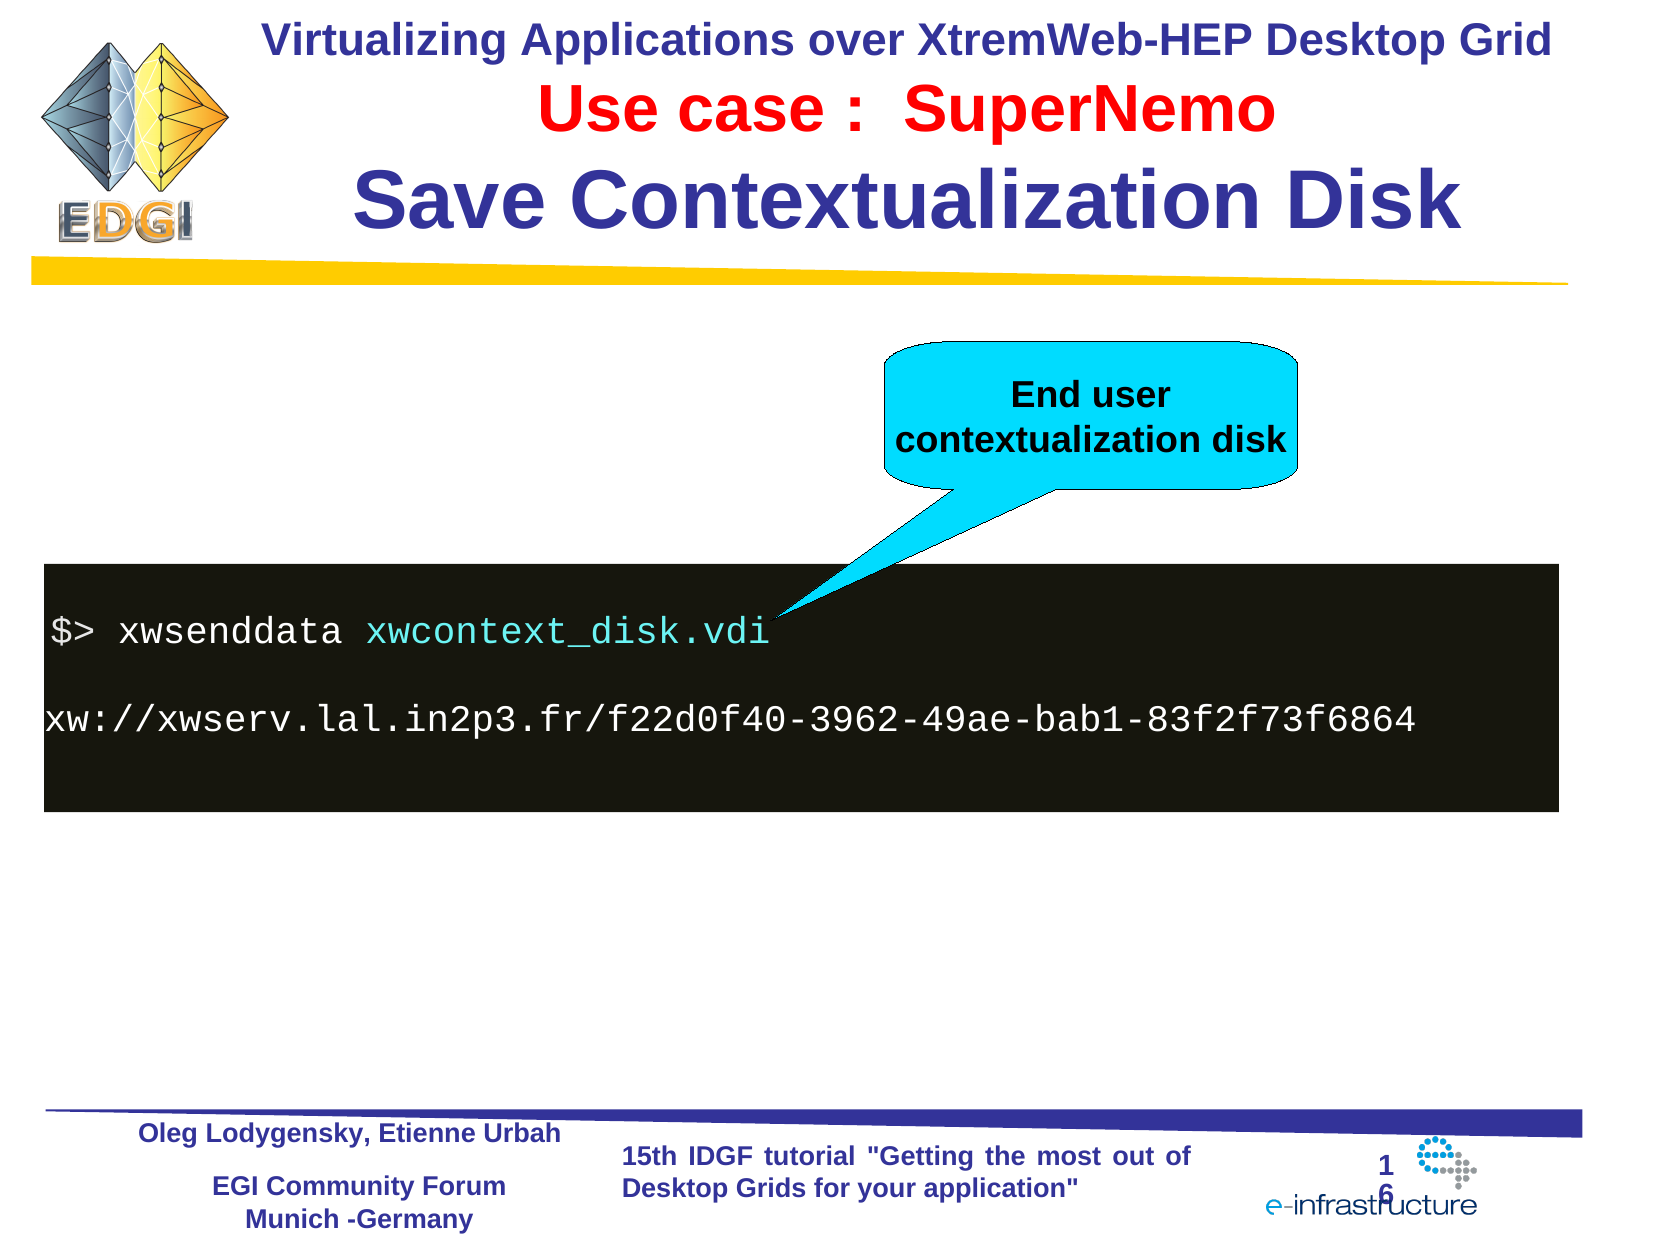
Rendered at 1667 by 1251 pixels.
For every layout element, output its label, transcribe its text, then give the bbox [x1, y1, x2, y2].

picture [1266, 1136, 1477, 1215]
text_box End user contextualization disk [770, 341, 1298, 621]
text_box $> xwsenddata xwcontext_disk.vdi xw://xwserv.lal.in2p3.fr/f22d0f40-3962-49ae-bab1-83f2f73f6864 [44, 563, 1559, 813]
text_box Virtualizing Applications over XtremWeb-HEP Desktop Grid Use case : SuperNemo Save Contextualization Disk [259, 14, 1563, 240]
picture [31, 37, 238, 249]
